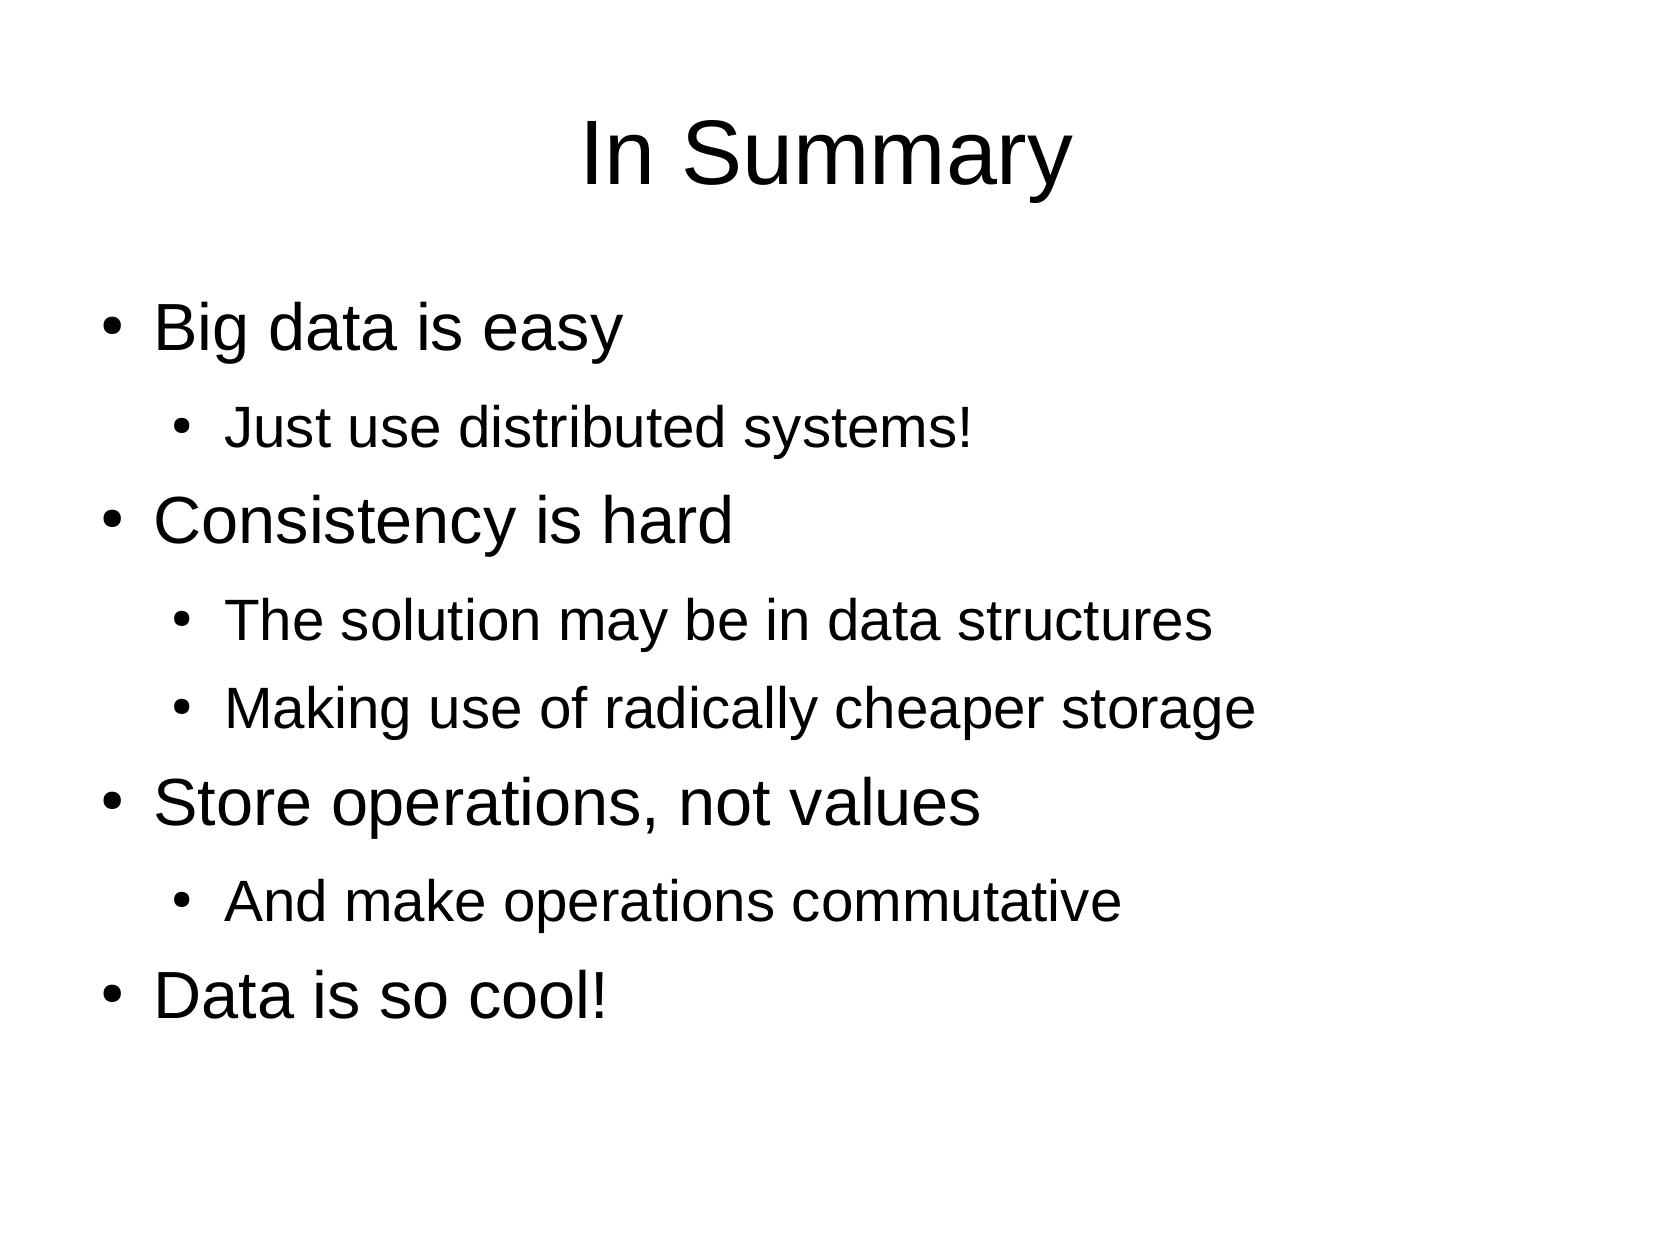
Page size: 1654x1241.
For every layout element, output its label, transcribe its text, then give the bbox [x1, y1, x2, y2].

list Big data is easy Just use distributed systems! Consistency is hard The solution may be in data structures Making use of radically cheaper storage Store operations, not values And make operations commutative Data is so cool! [82, 290, 1571, 1109]
title In Summary [82, 49, 1571, 257]
